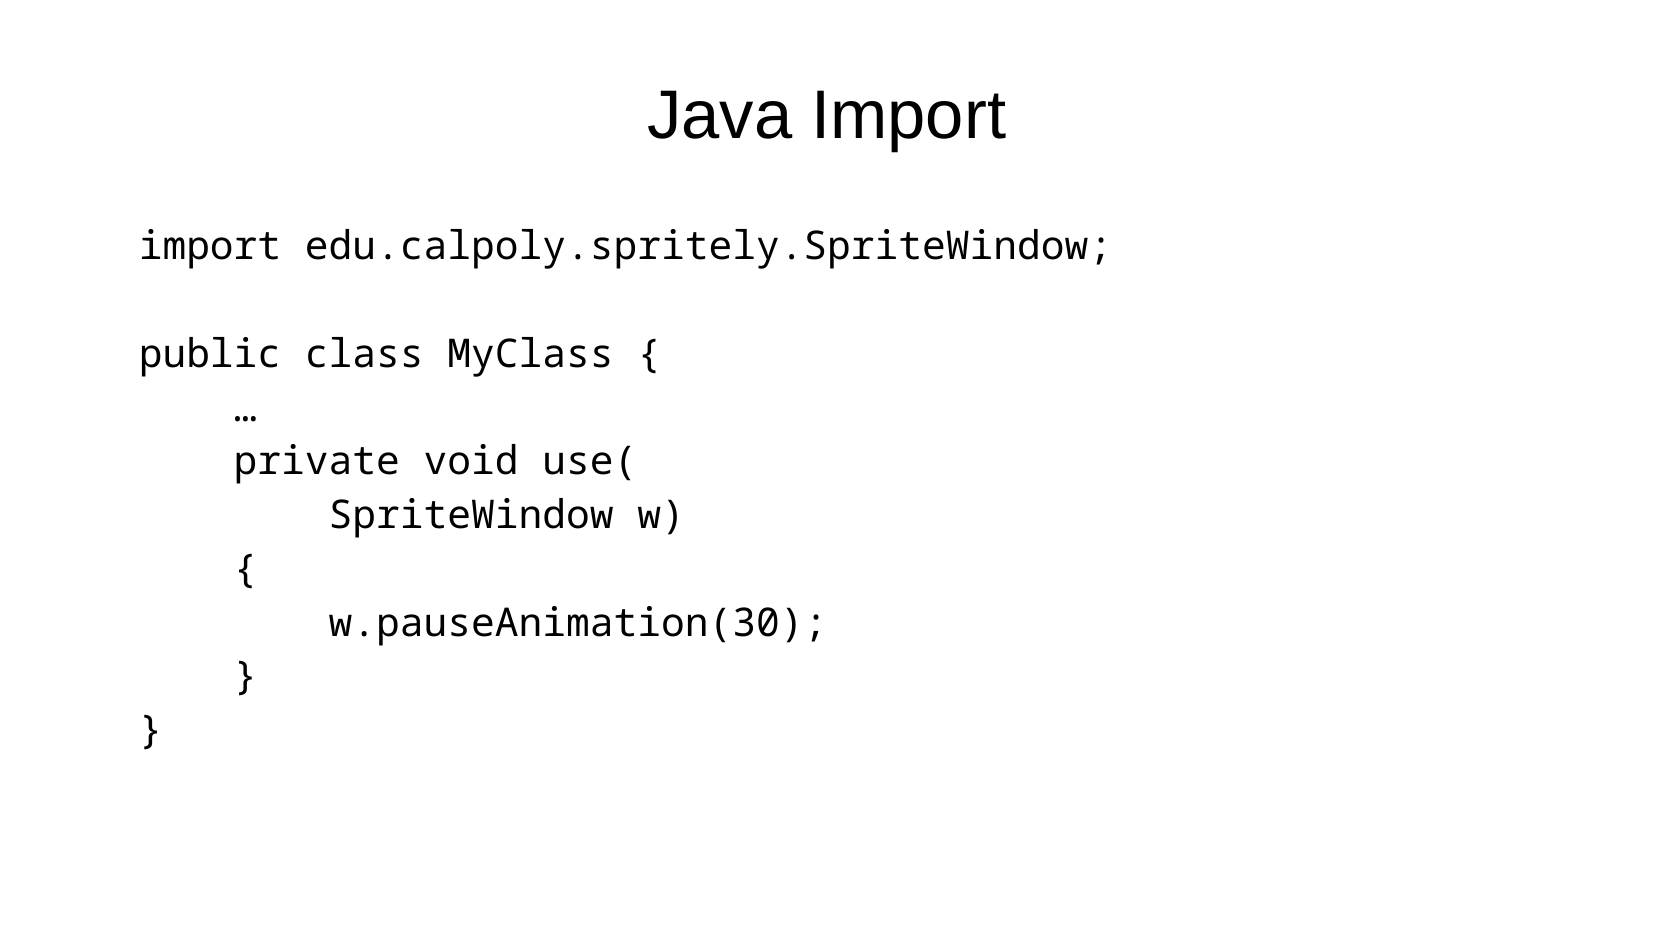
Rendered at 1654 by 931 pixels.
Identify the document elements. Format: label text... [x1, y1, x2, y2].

list import edu.calpoly.spritely.SpriteWindow; public class MyClass { … private void use( SpriteWindow w) { w.pauseAnimation(30); } } [82, 217, 1571, 758]
title Java Import [82, 37, 1571, 193]
